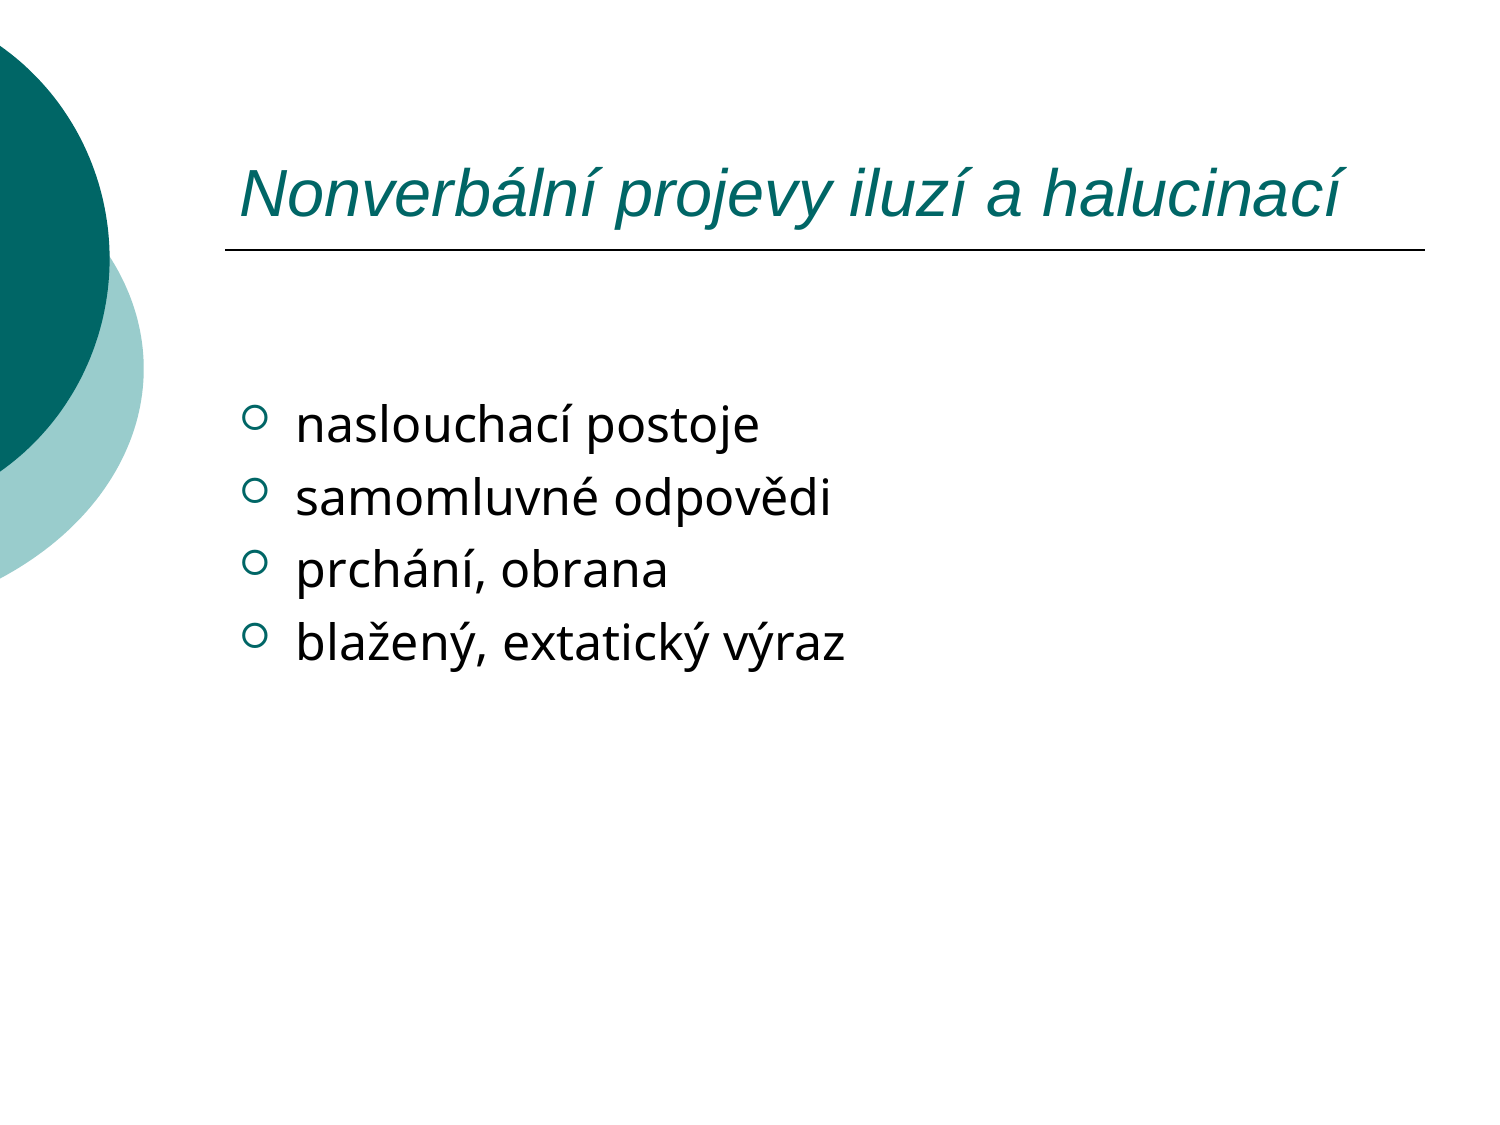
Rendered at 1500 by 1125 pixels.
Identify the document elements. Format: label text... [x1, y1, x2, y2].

list naslouchací postoje samomluvné odpovědi prchání, obrana blažený, extatický výraz [224, 299, 1425, 975]
title Nonverbální projevy iluzí a halucinací [224, 49, 1425, 237]
